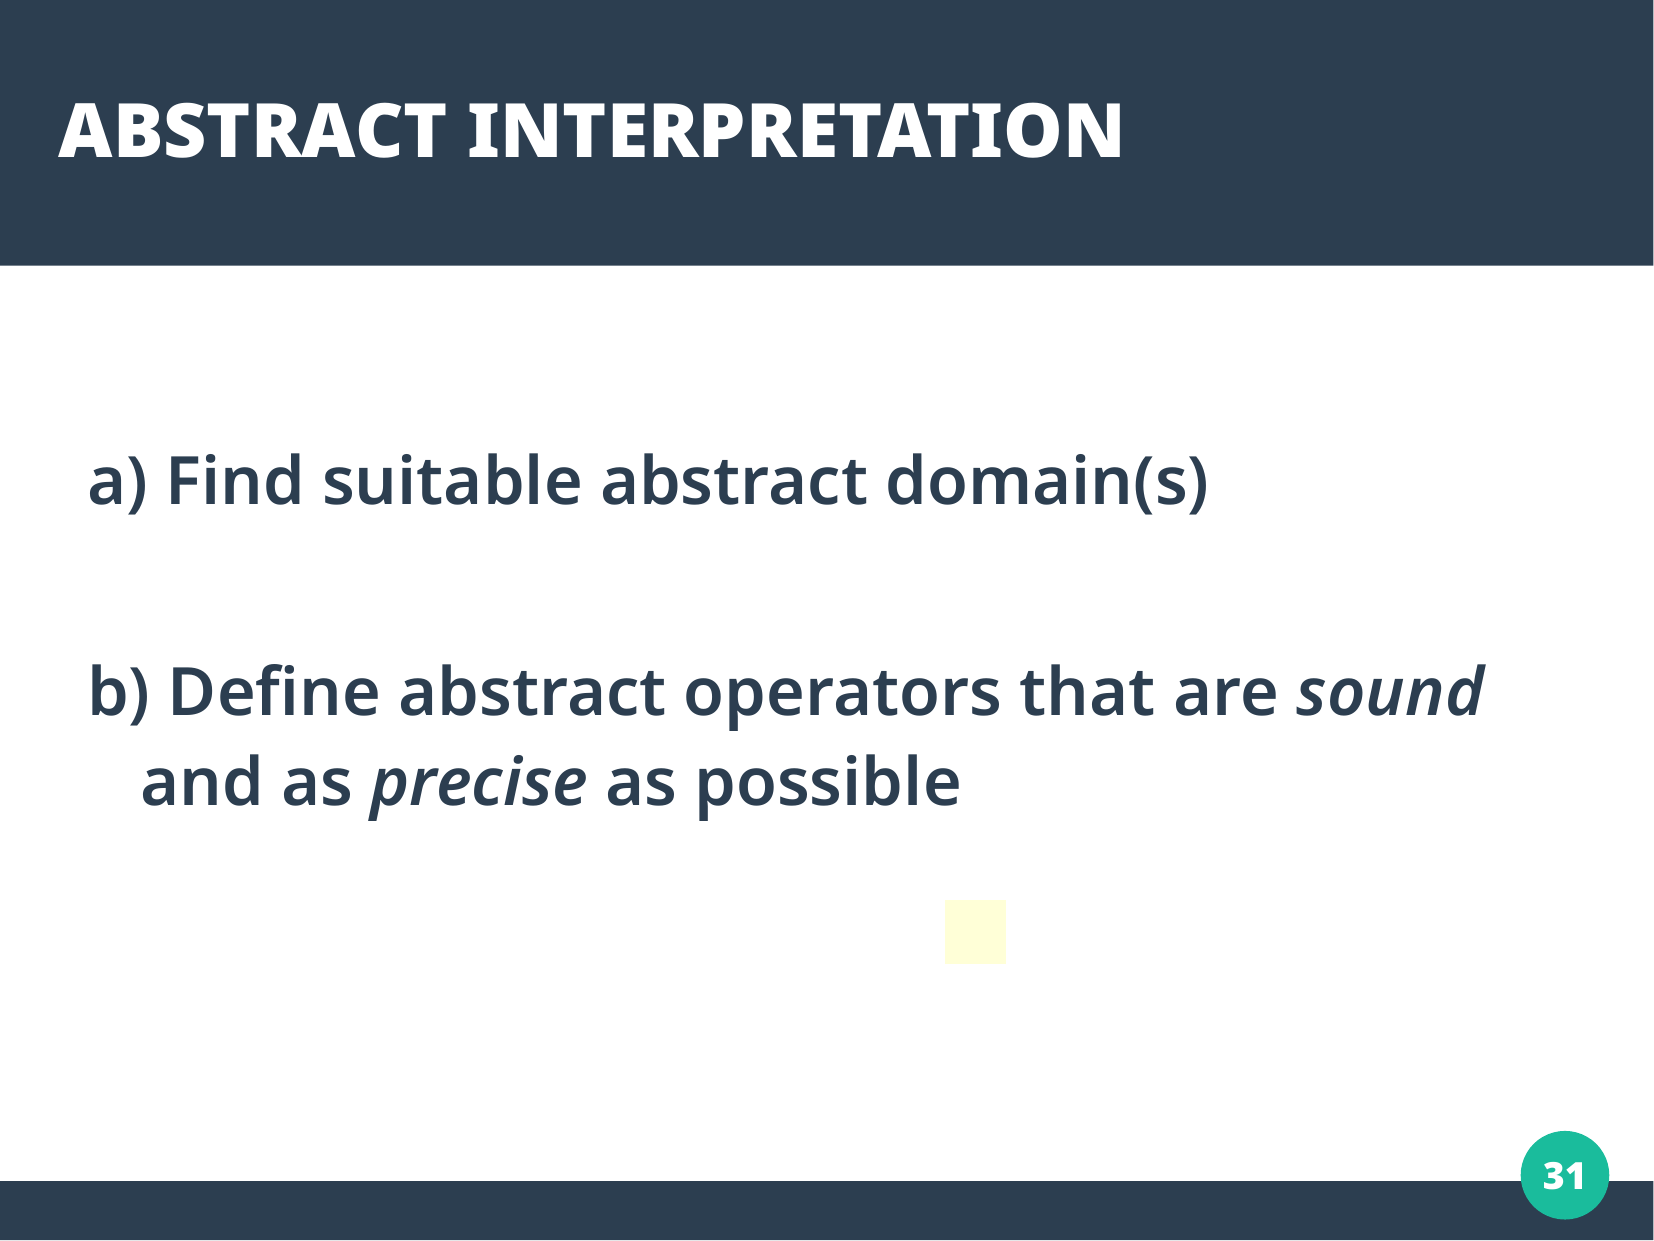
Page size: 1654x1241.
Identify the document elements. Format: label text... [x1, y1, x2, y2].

text_box [945, 900, 1006, 964]
title ABSTRACT INTERPRETATION [59, 49, 1595, 207]
list Find suitable abstract domain(s) Define abstract operators that are sound and as precise as possible [69, 298, 1606, 961]
